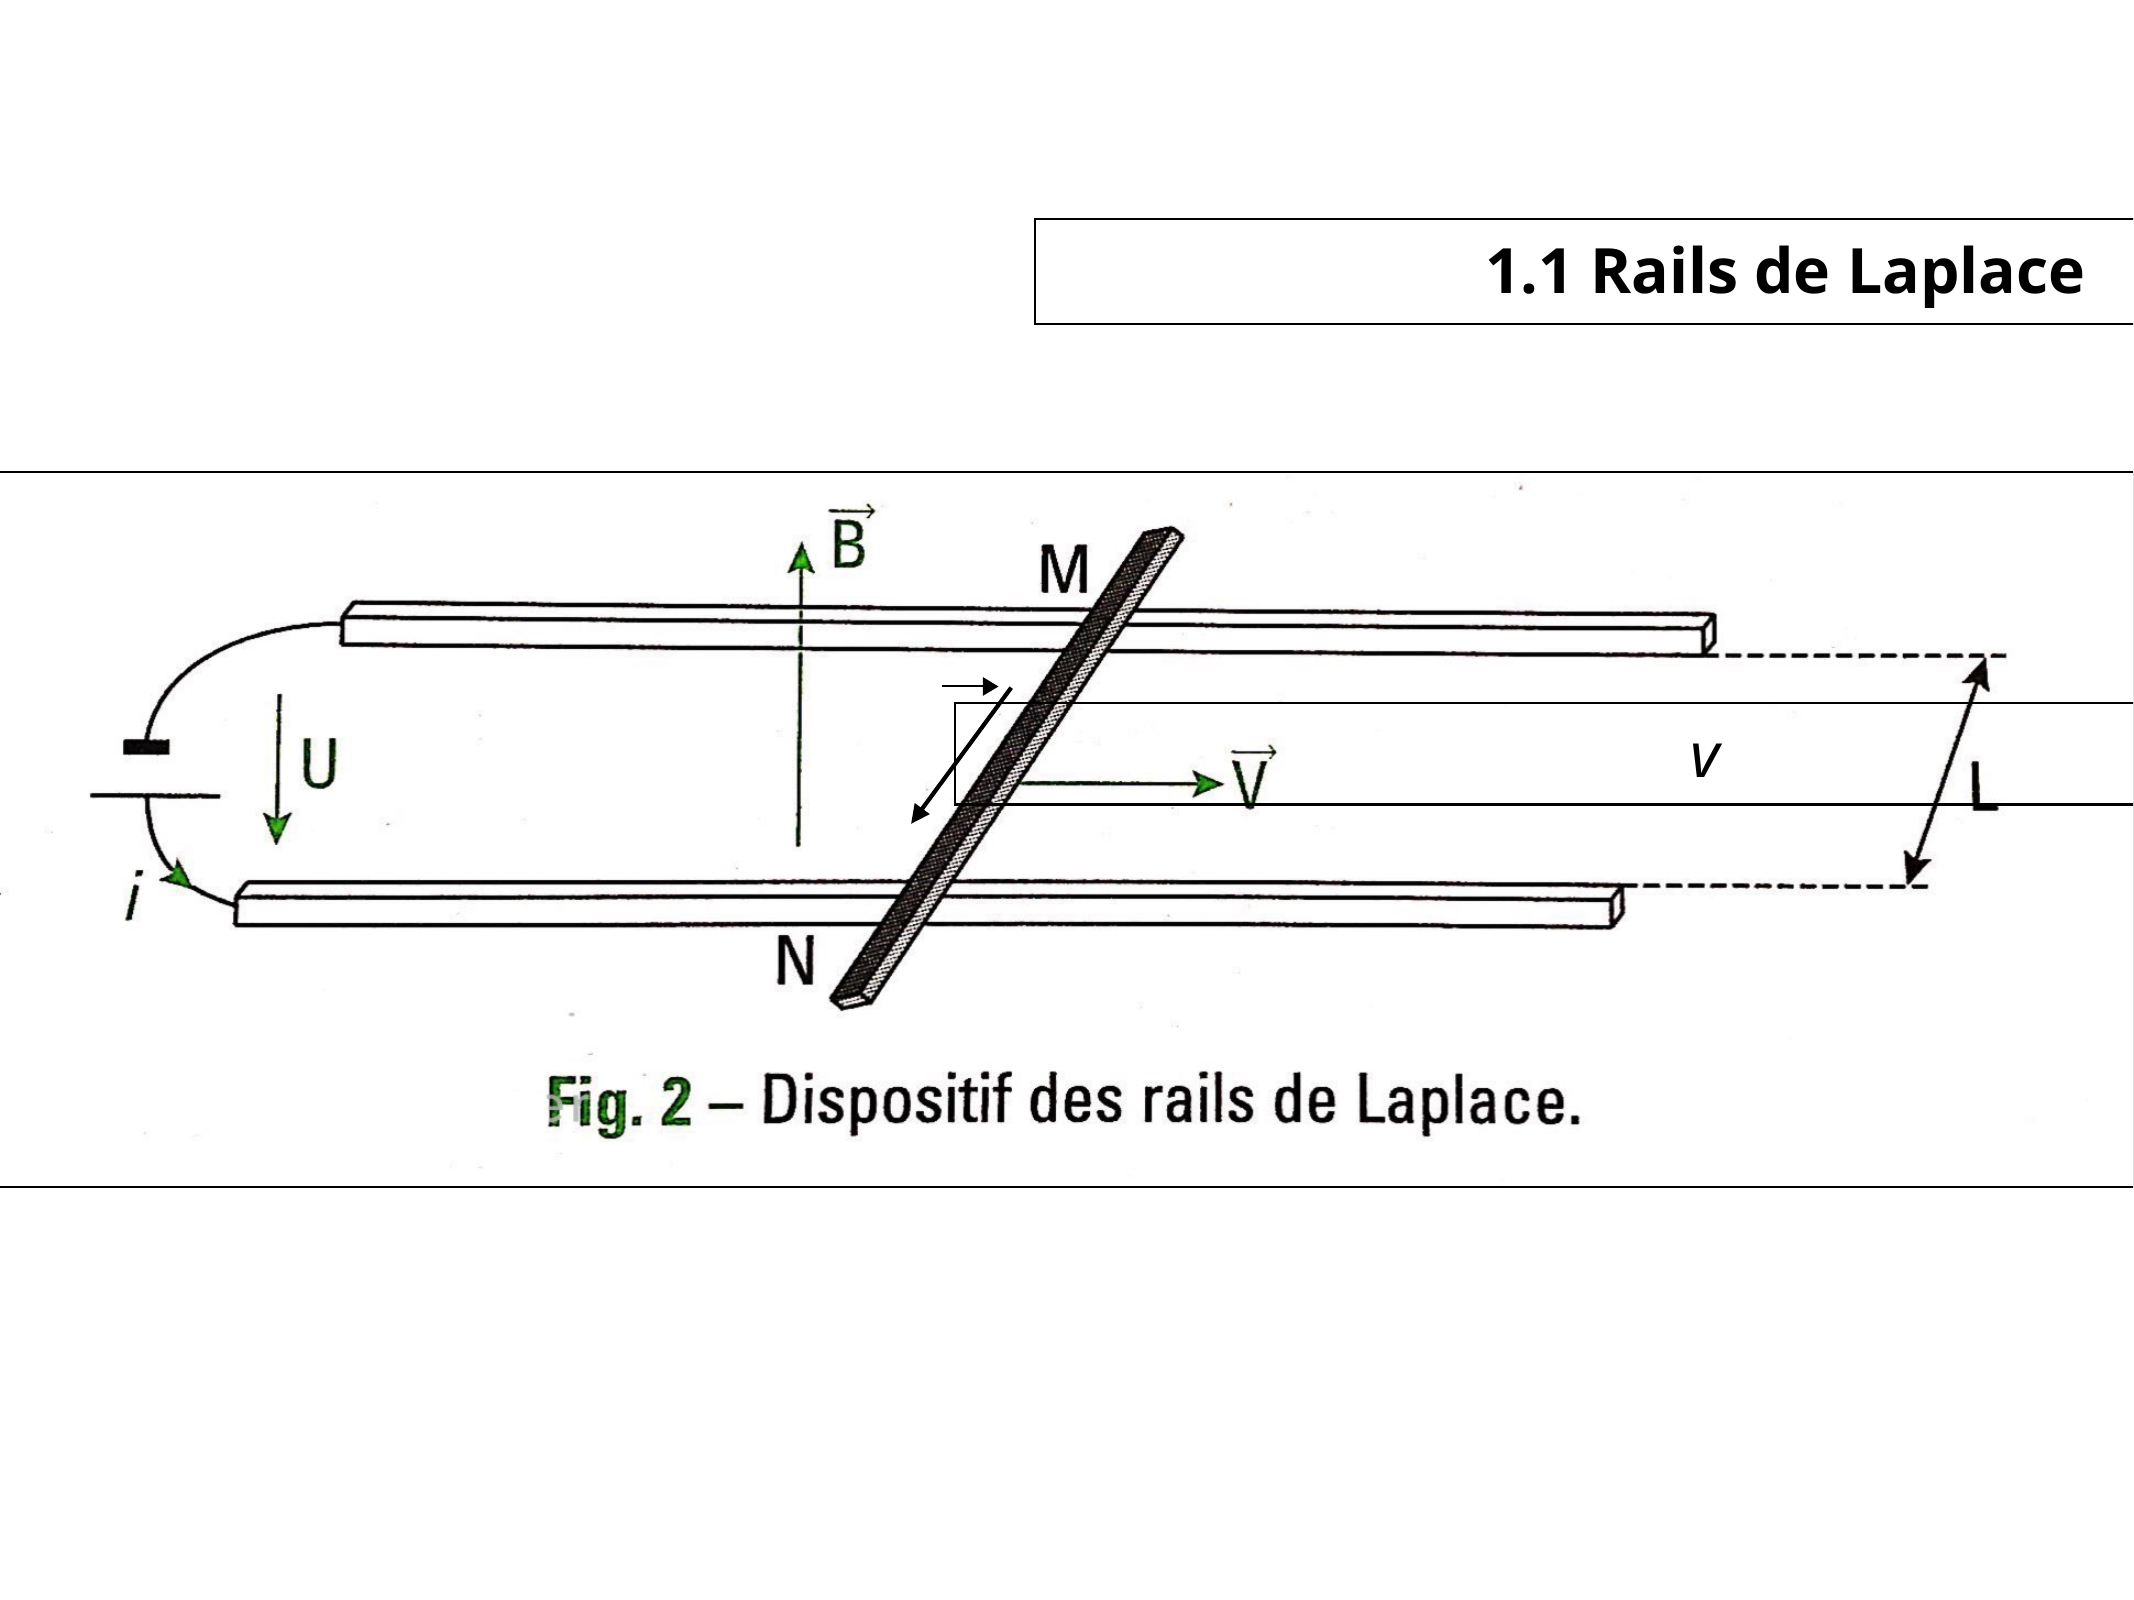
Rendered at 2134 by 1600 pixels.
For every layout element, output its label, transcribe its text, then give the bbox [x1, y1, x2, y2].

picture [956, 799, 2134, 803]
text_box 1.1 Rails de Laplace [1035, 218, 2134, 324]
picture [0, 473, 2134, 1186]
text_box v [954, 702, 2134, 799]
